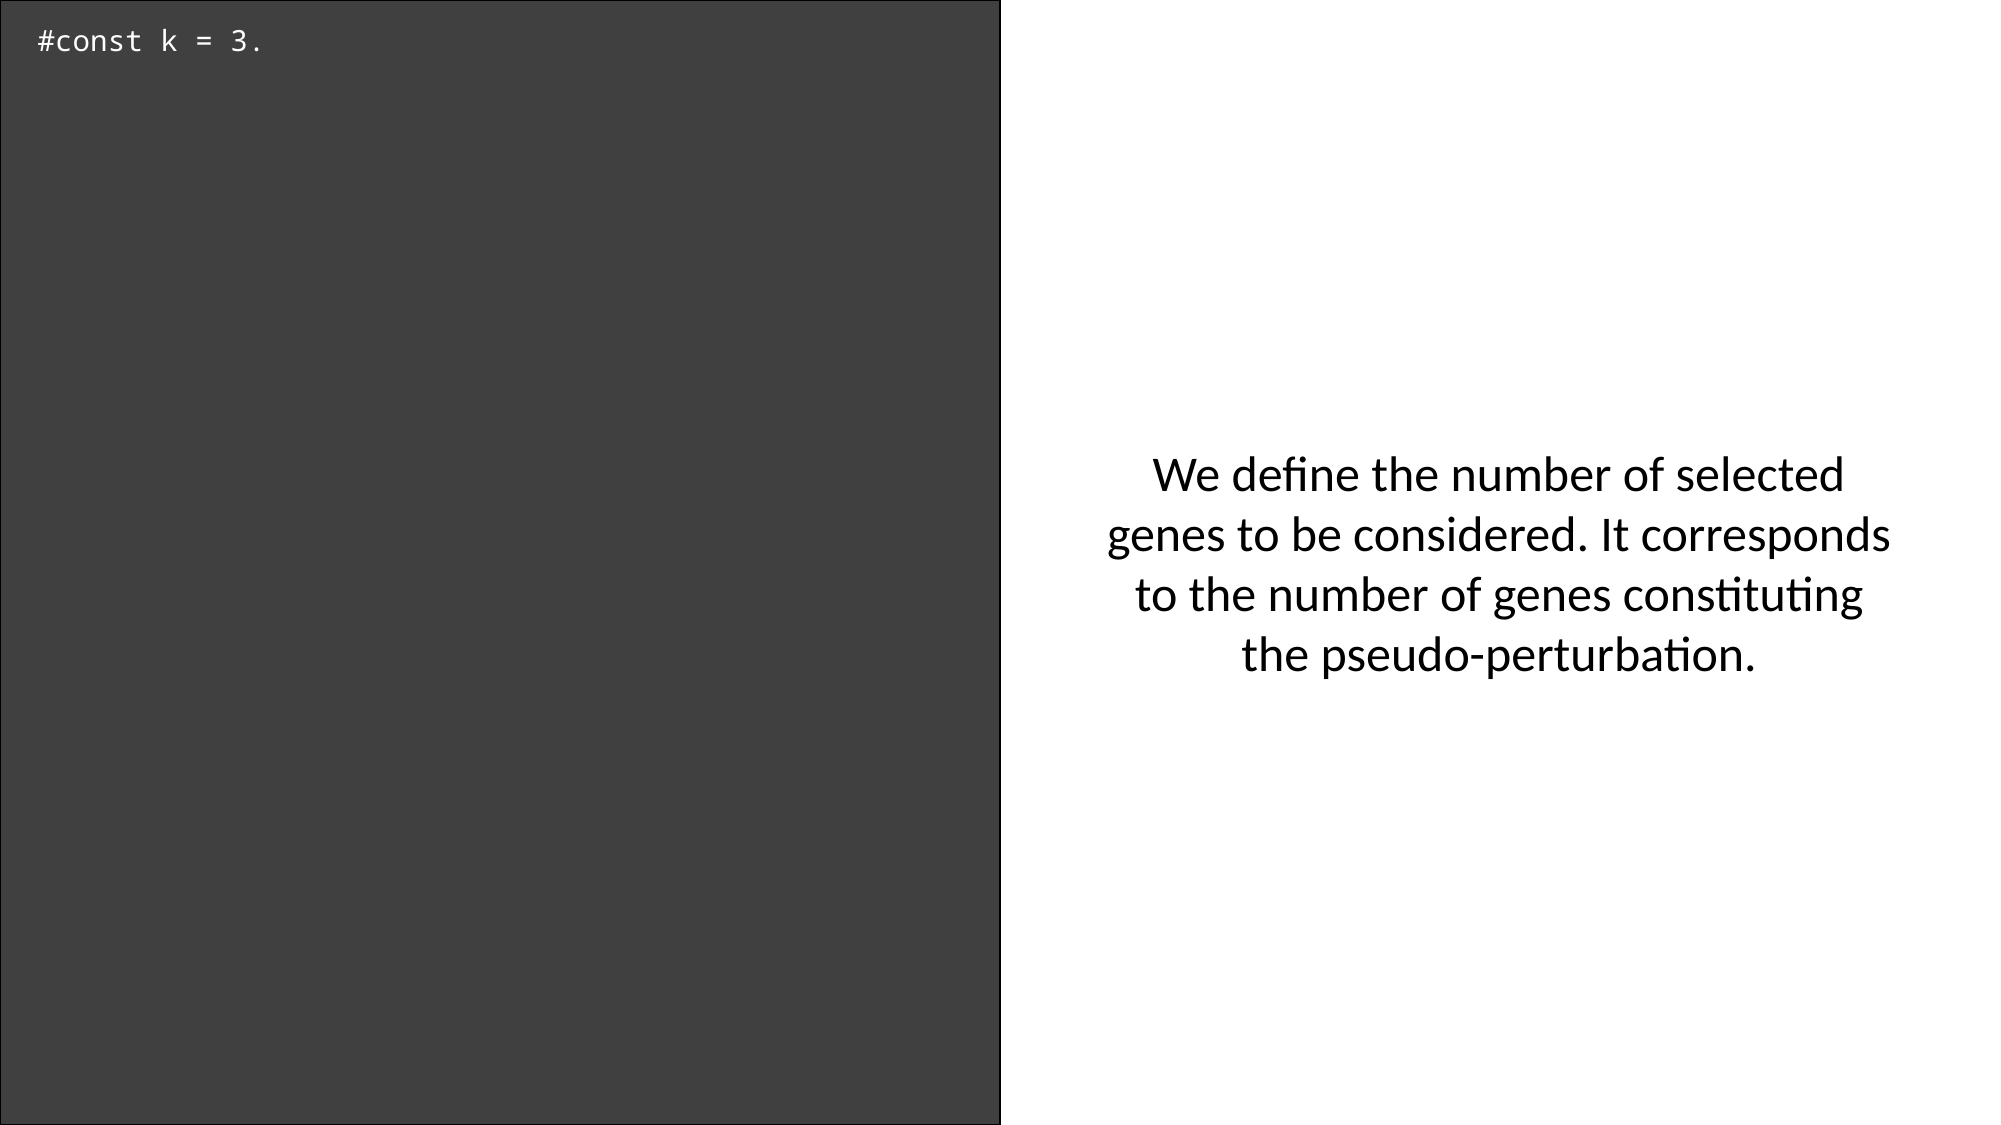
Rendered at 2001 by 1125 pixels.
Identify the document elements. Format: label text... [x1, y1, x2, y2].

text_box #const k = 3. [22, 15, 982, 66]
text_box [0, 0, 1000, 1125]
text_box We define the number of selected genes to be considered. It corresponds to the number of genes constituting the pseudo-perturbation. [1083, 433, 1915, 689]
